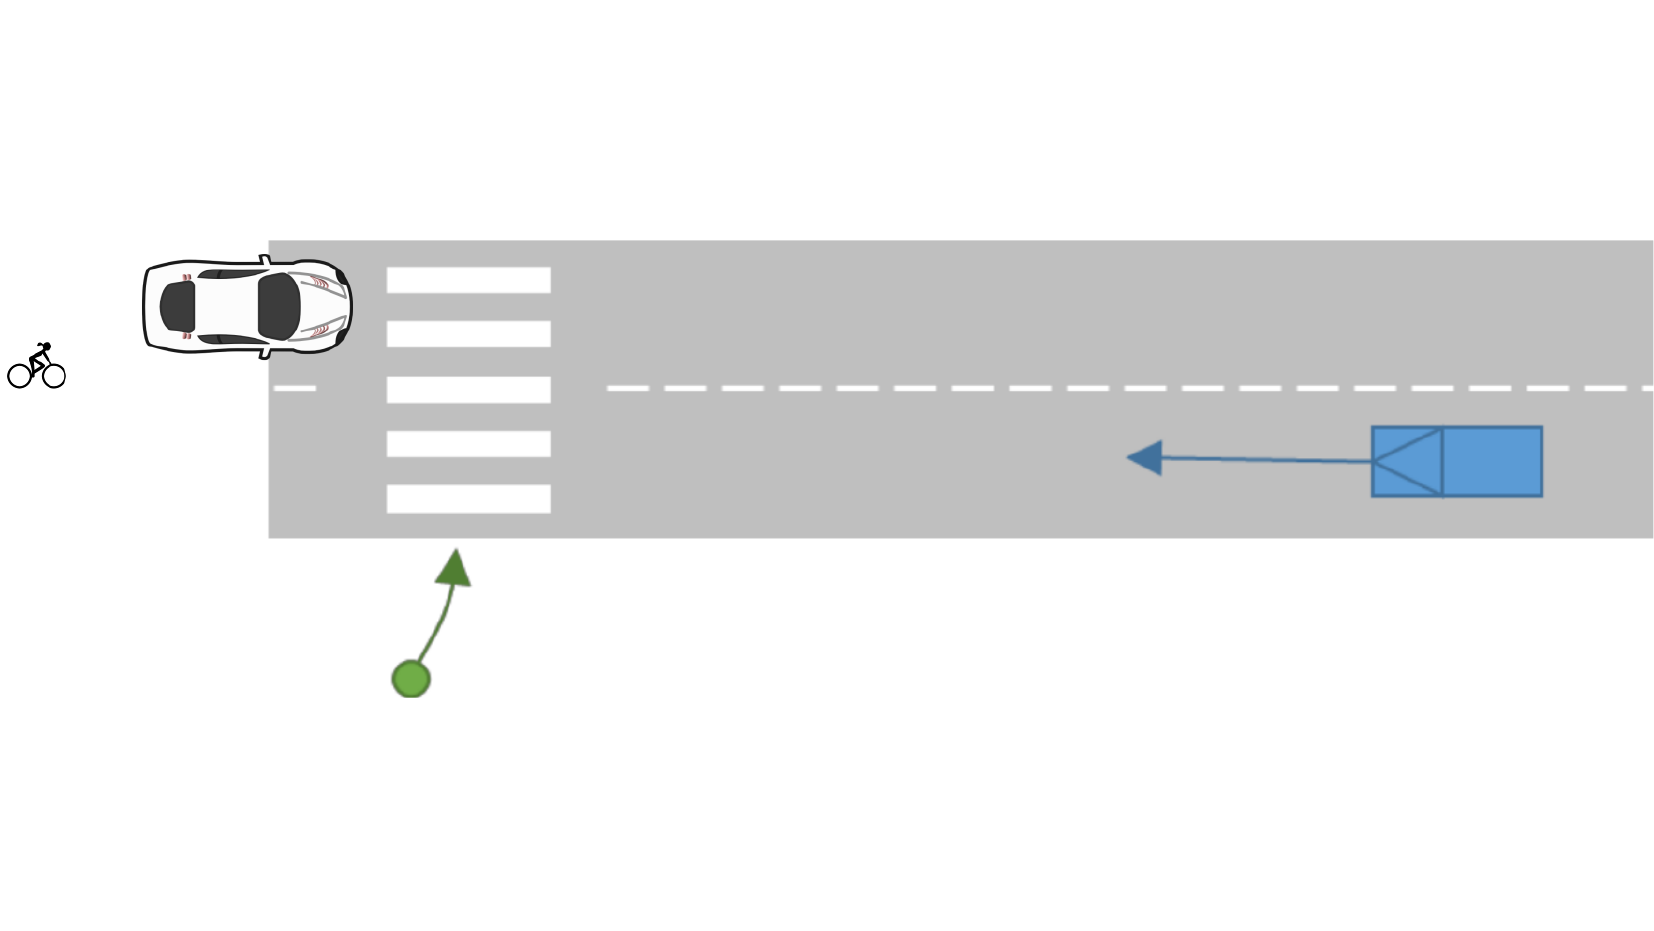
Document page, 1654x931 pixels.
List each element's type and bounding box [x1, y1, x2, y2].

picture [5, 239, 1654, 698]
